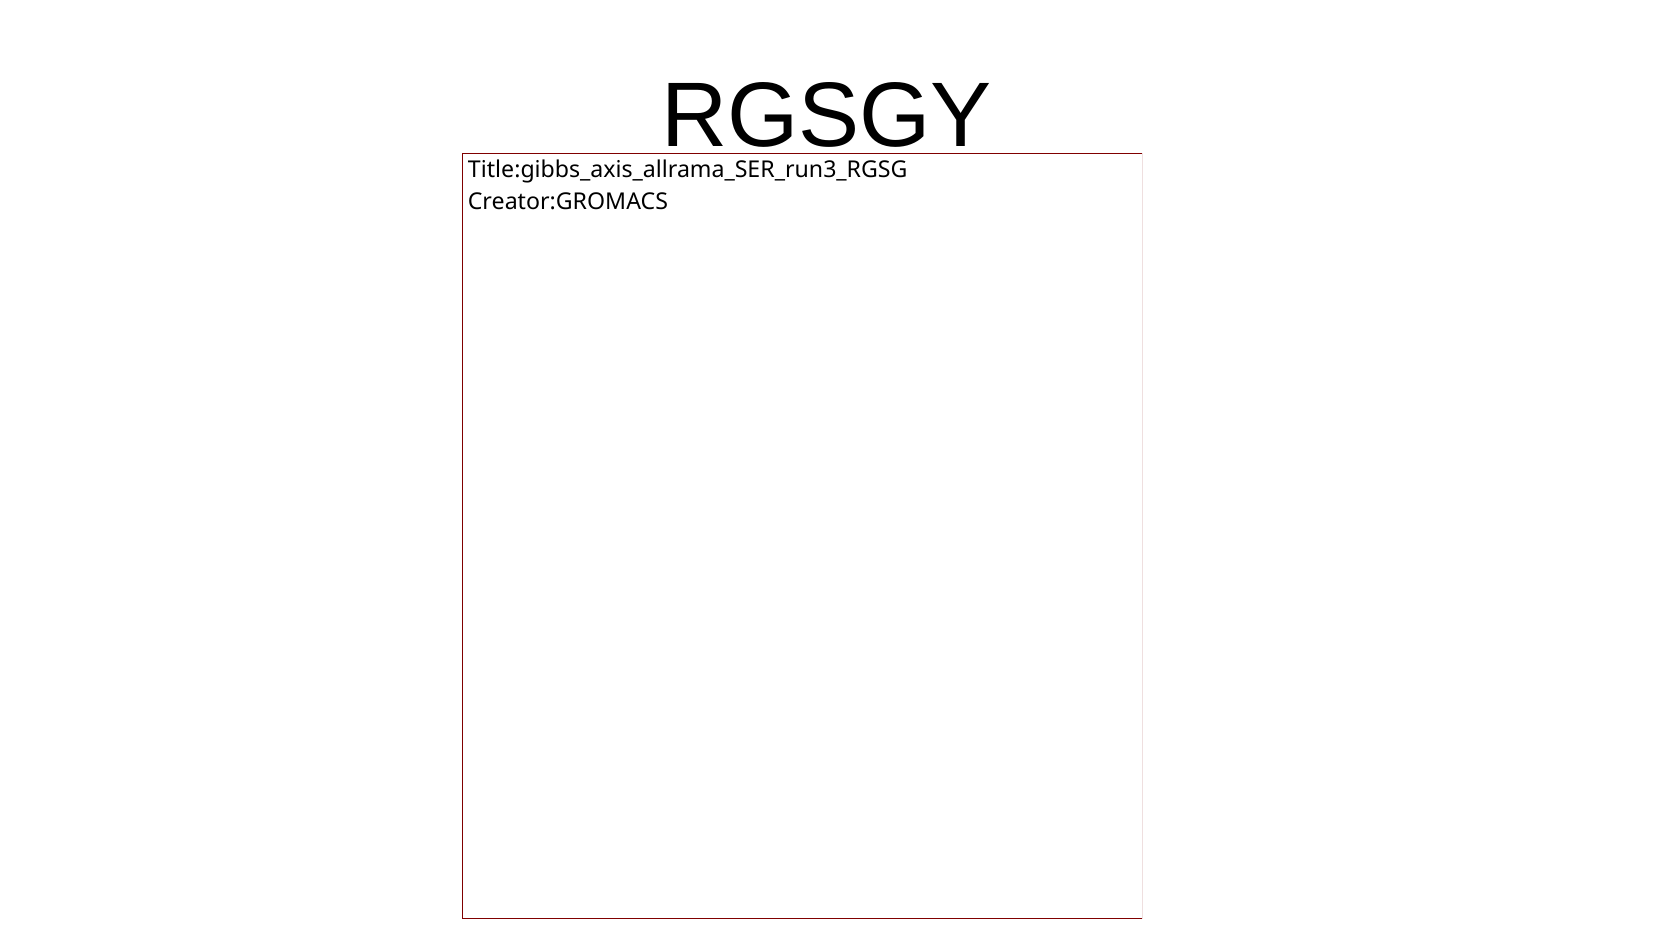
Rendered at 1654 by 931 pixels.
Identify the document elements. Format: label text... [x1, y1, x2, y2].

picture [460, 151, 1143, 919]
title RGSGY [82, 37, 1571, 193]
